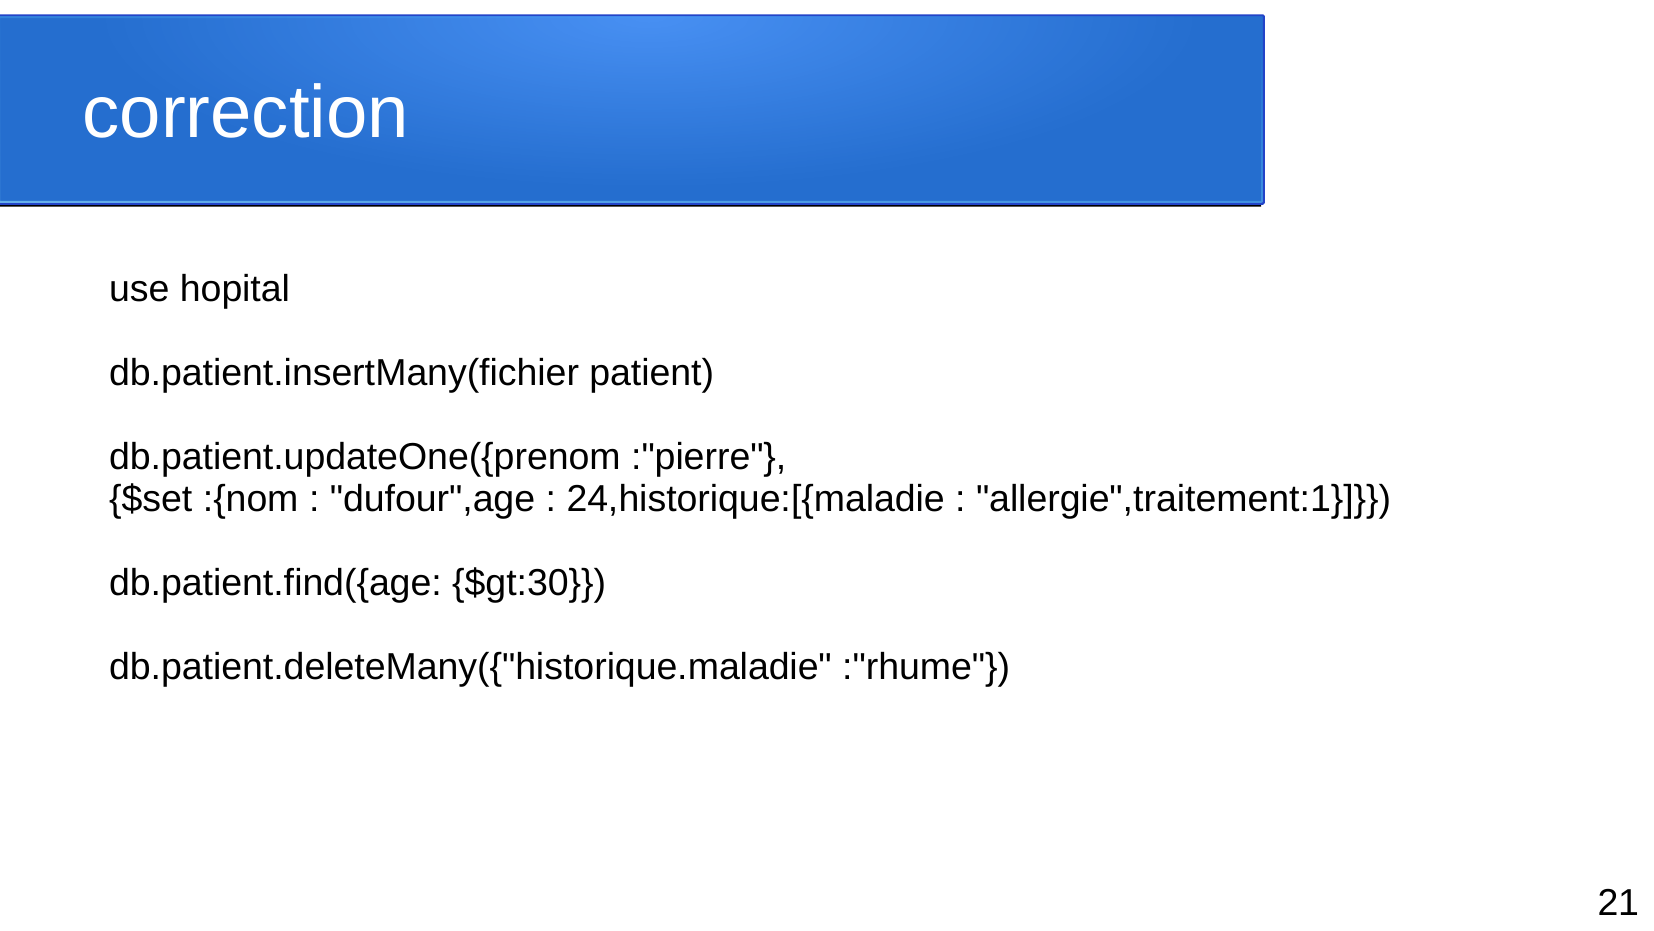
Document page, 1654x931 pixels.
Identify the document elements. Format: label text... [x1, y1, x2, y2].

text_box use hopital db.patient.insertMany(fichier patient) db.patient.updateOne({prenom :"pierre"}, {$set :{nom : "dufour",age : 24,historique:[{maladie : "allergie",traitement:1}]}}) db.patient.find({age: {$gt:30}}) db.patient.deleteMany({"historique.maladie" :"rhume"}) [94, 259, 1408, 905]
text_box 21 [1582, 874, 1654, 931]
title correction [82, 35, 1235, 189]
